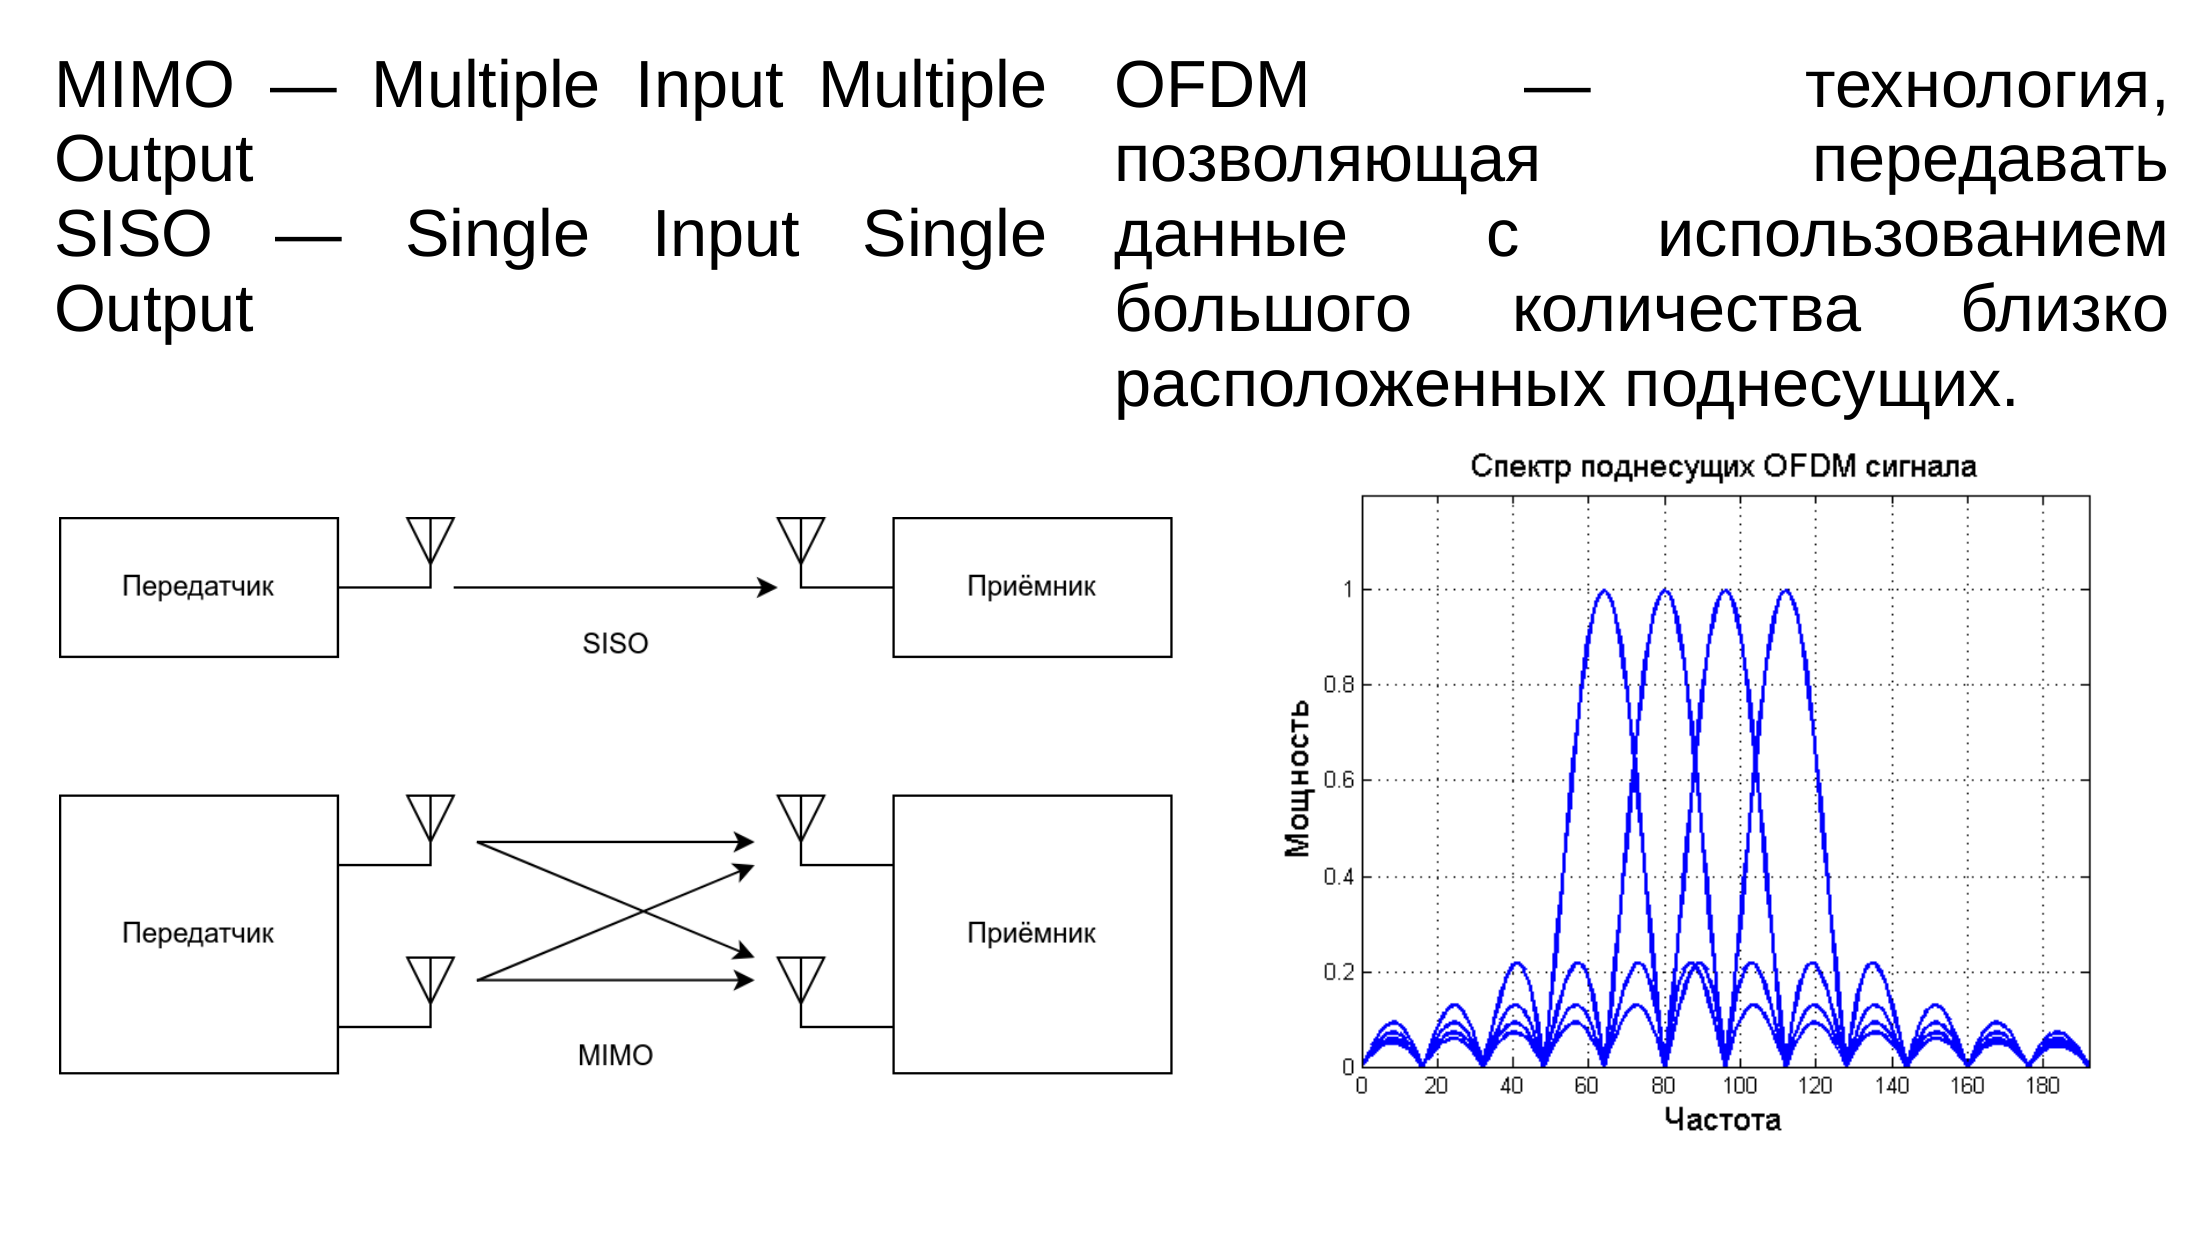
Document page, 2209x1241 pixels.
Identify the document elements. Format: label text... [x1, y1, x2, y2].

text_box MIMO — Multiple Input Multiple Output SISO — Single Input Single Output [39, 39, 1063, 443]
picture [59, 517, 1175, 1093]
picture [1240, 442, 2178, 1144]
text_box OFDM — технология, позволяющая передавать данные с использованием большого количества близко расположенных поднесущих. [1099, 39, 2186, 461]
